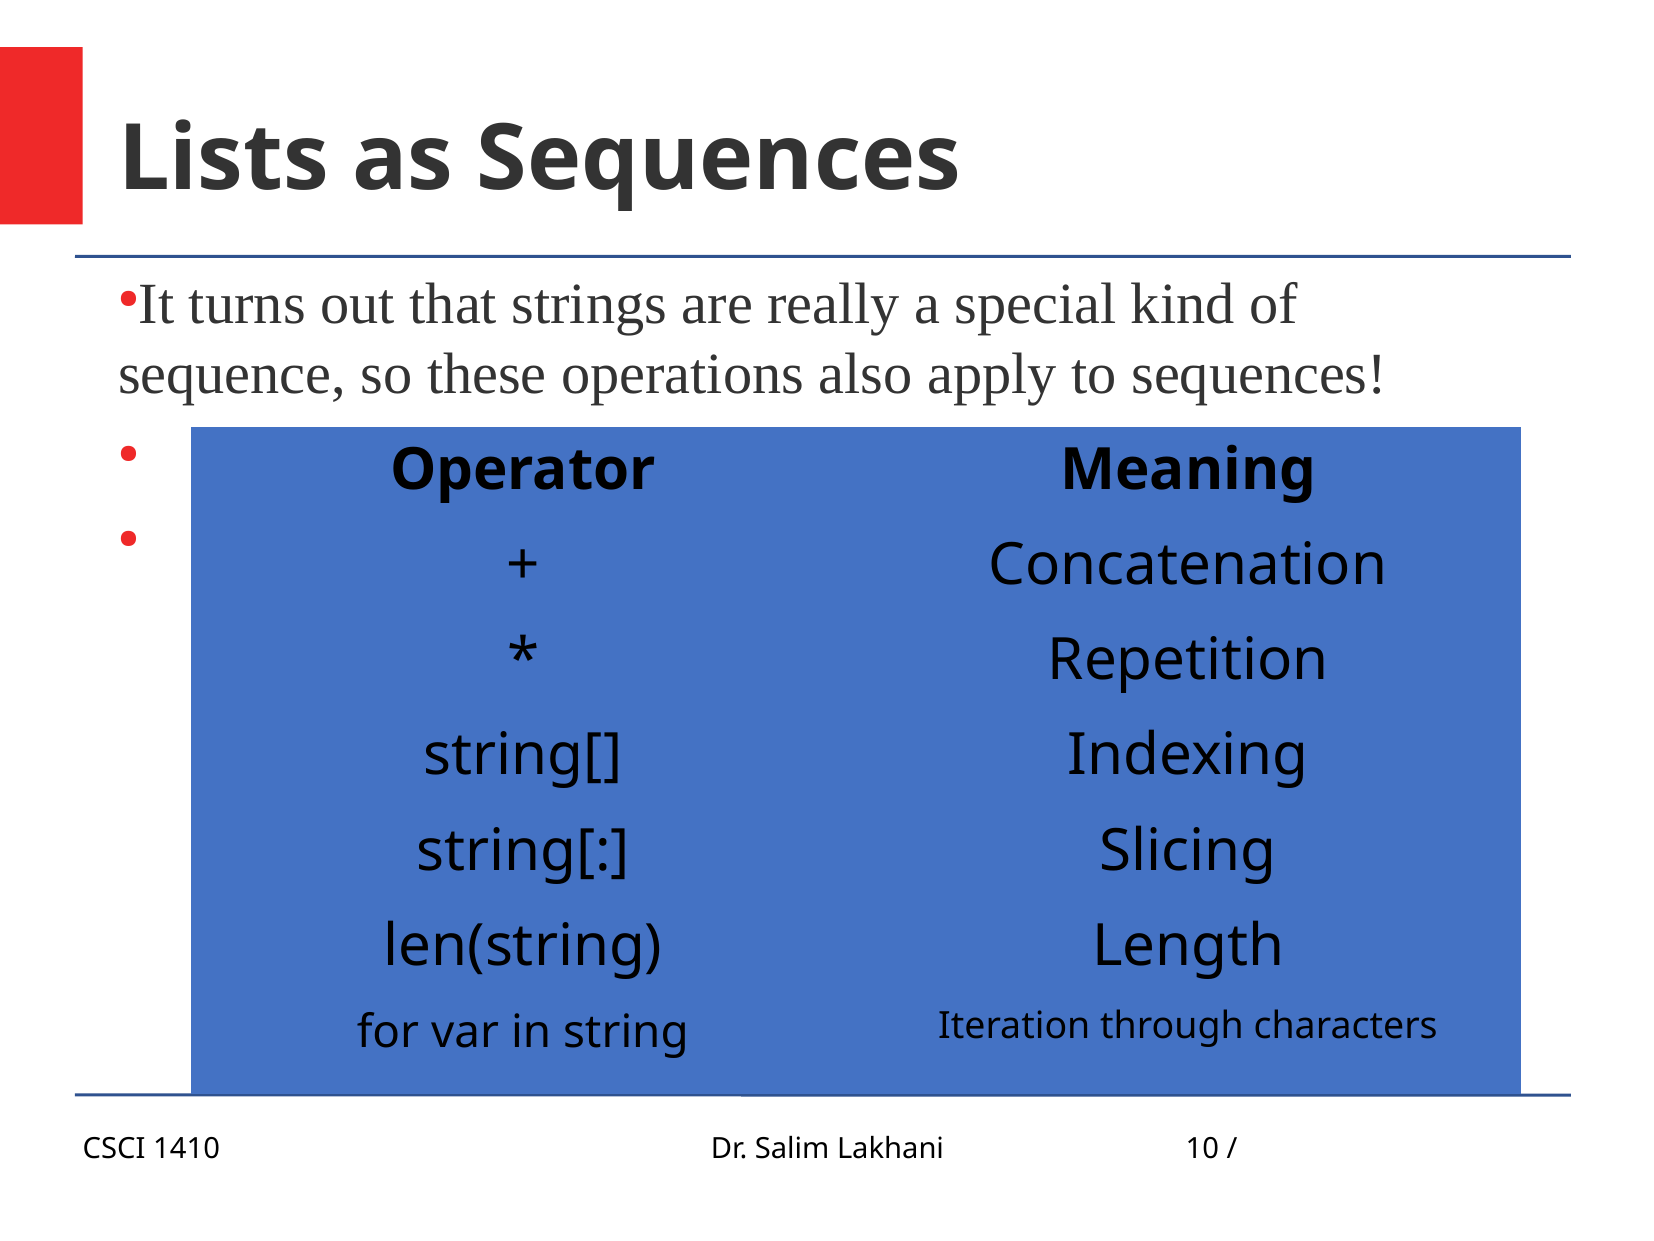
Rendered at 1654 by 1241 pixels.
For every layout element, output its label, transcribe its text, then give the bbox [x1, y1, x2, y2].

table_cell len(string) [191, 903, 856, 998]
table_cell + [191, 522, 856, 617]
table_cell string[] [191, 713, 856, 808]
text_box CSCI 1410 [82, 1129, 468, 1216]
table_cell string[:] [191, 808, 856, 903]
text_box Dr. Salim Lakhani [565, 1129, 1090, 1216]
table_header Operator [191, 427, 856, 522]
table_cell Slicing [856, 808, 1521, 903]
table_cell Repetition [856, 617, 1521, 713]
text_box / [1185, 1129, 1571, 1216]
list It turns out that strings are really a special kind of sequence, so these operations also apply to sequences! [118, 265, 1536, 1081]
table_cell Concatenation [856, 522, 1521, 617]
table_cell Length [856, 903, 1521, 998]
title Lists as Sequences [118, 49, 1571, 257]
table_cell * [191, 617, 856, 713]
table_cell Iteration through characters [856, 998, 1521, 1094]
table_cell for var in string [191, 998, 856, 1094]
table_cell Indexing [856, 713, 1521, 808]
table_header Meaning [856, 427, 1521, 522]
